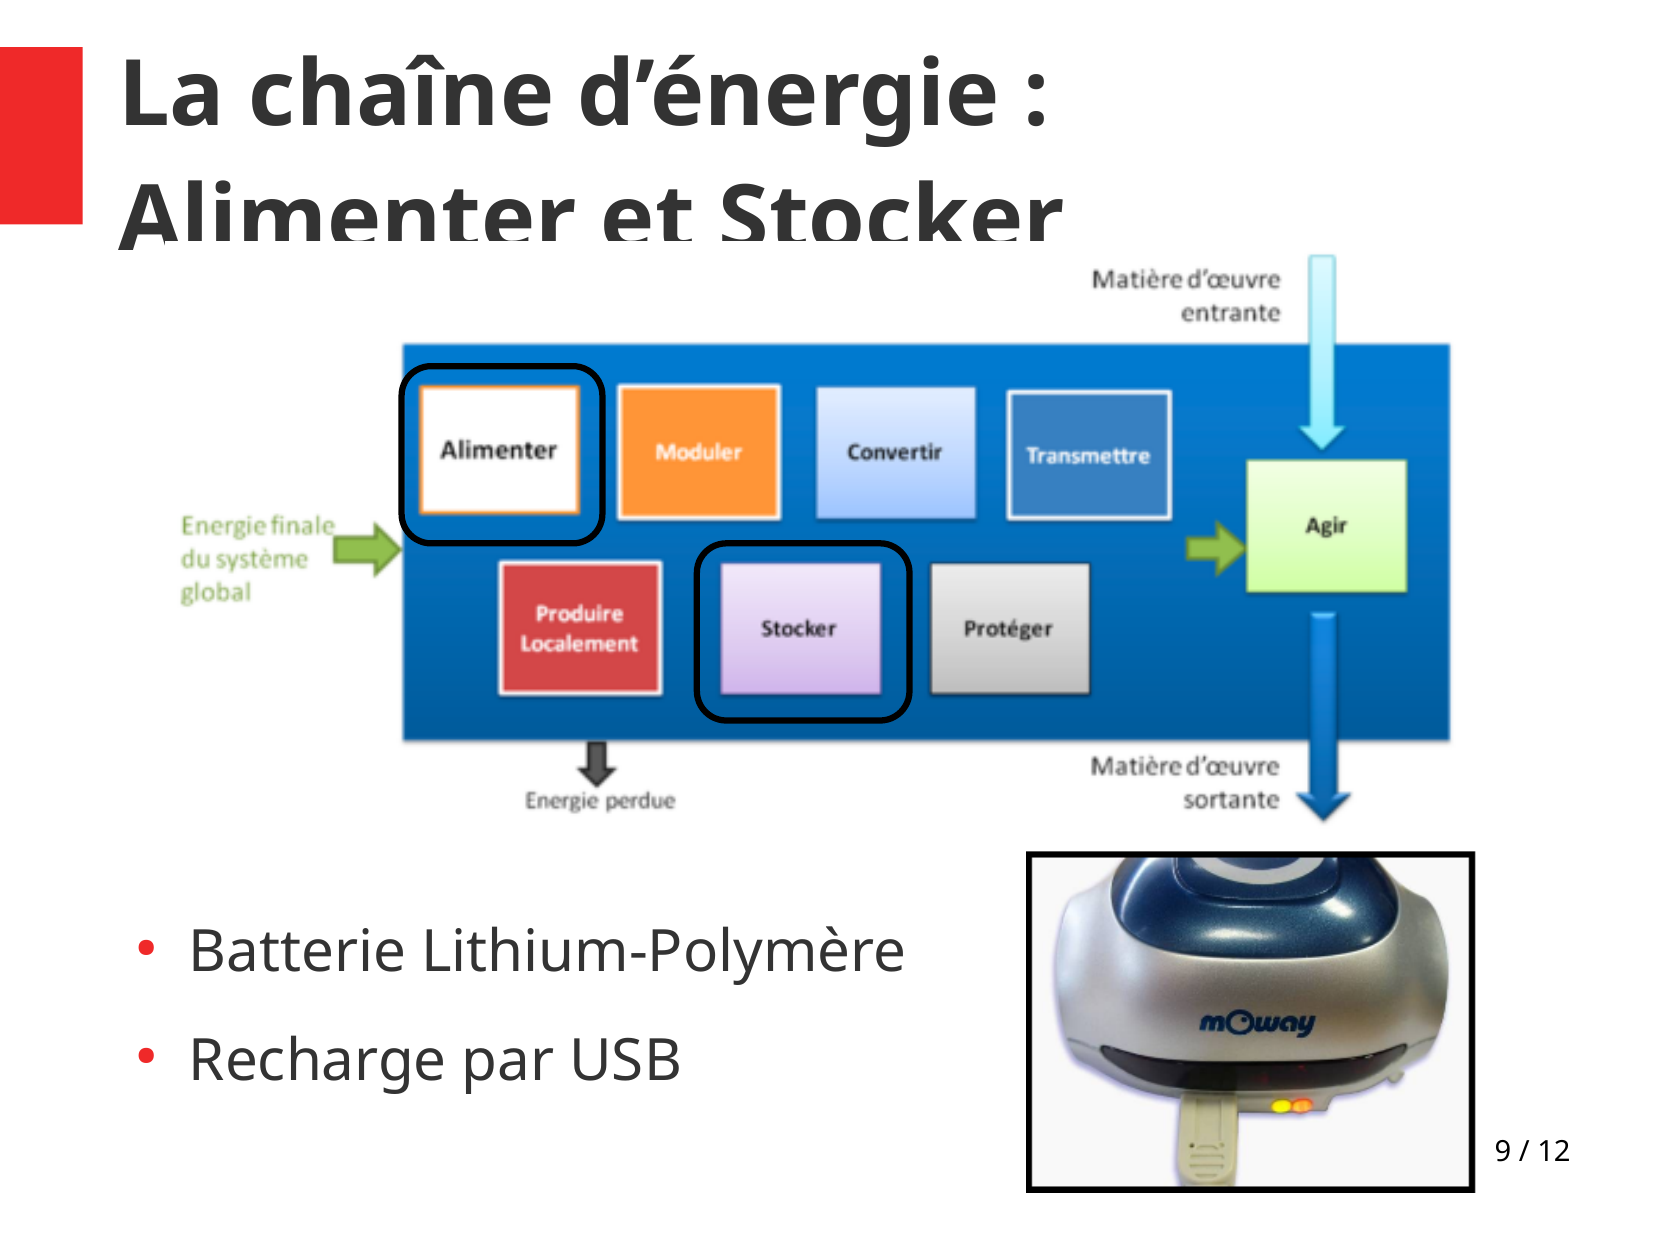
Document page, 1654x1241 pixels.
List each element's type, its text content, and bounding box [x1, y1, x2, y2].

picture [1026, 850, 1477, 1193]
title La chaîne d’énergie : Alimenter et Stocker [118, 45, 1571, 260]
list Batterie Lithium-Polymère Recharge par USB [118, 909, 1026, 1074]
picture [165, 241, 1482, 833]
